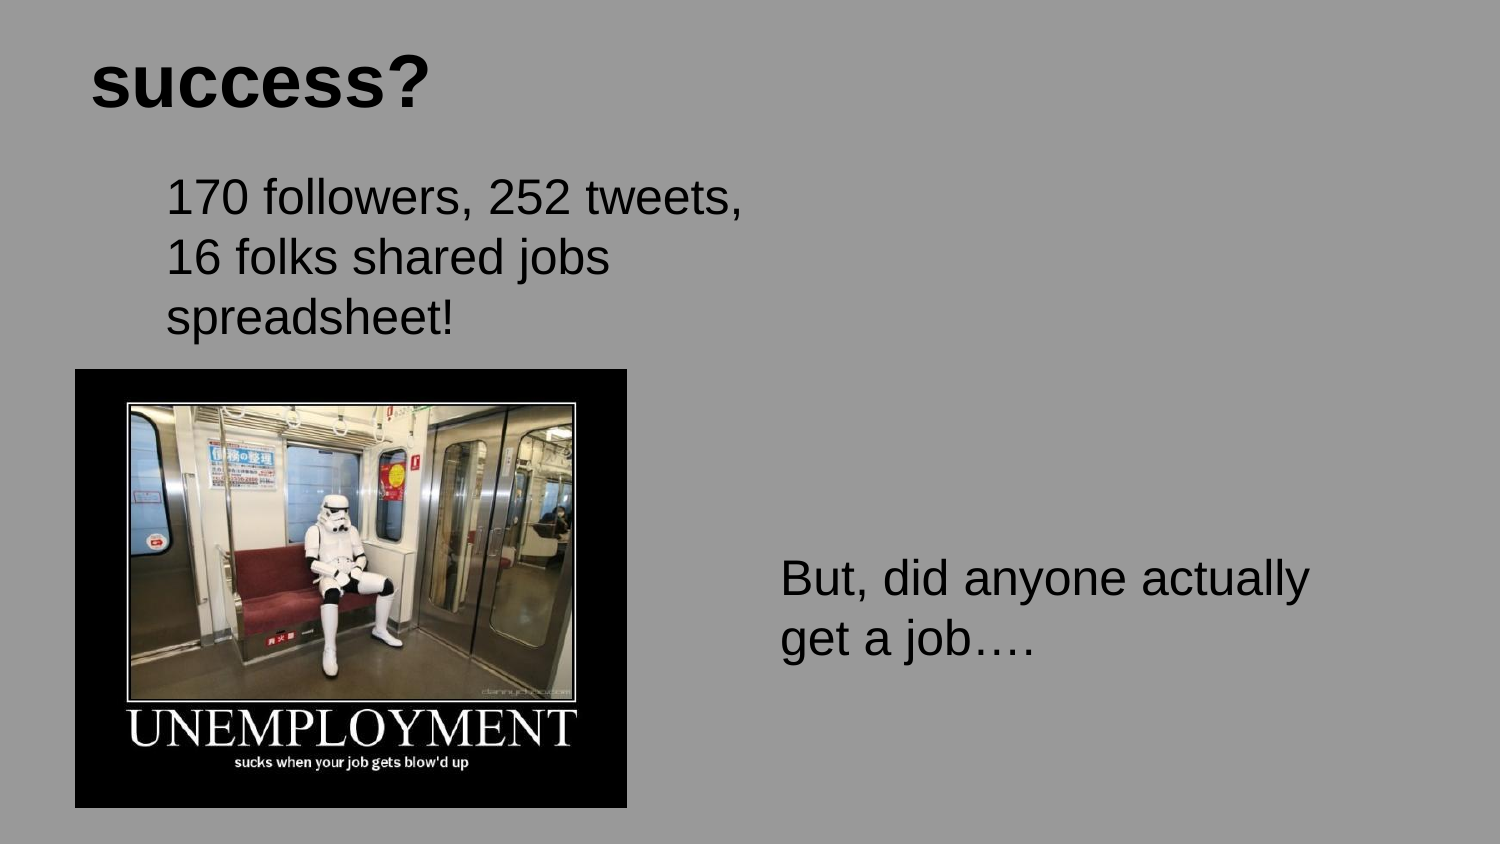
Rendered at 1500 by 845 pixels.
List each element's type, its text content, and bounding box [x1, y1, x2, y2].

text_box But, did anyone actually get a job…. [765, 530, 1391, 684]
text_box 170 followers, 252 tweets, 16 folks shared jobs spreadsheet! [151, 149, 766, 358]
picture [75, 369, 627, 808]
title success? [75, 33, 475, 138]
